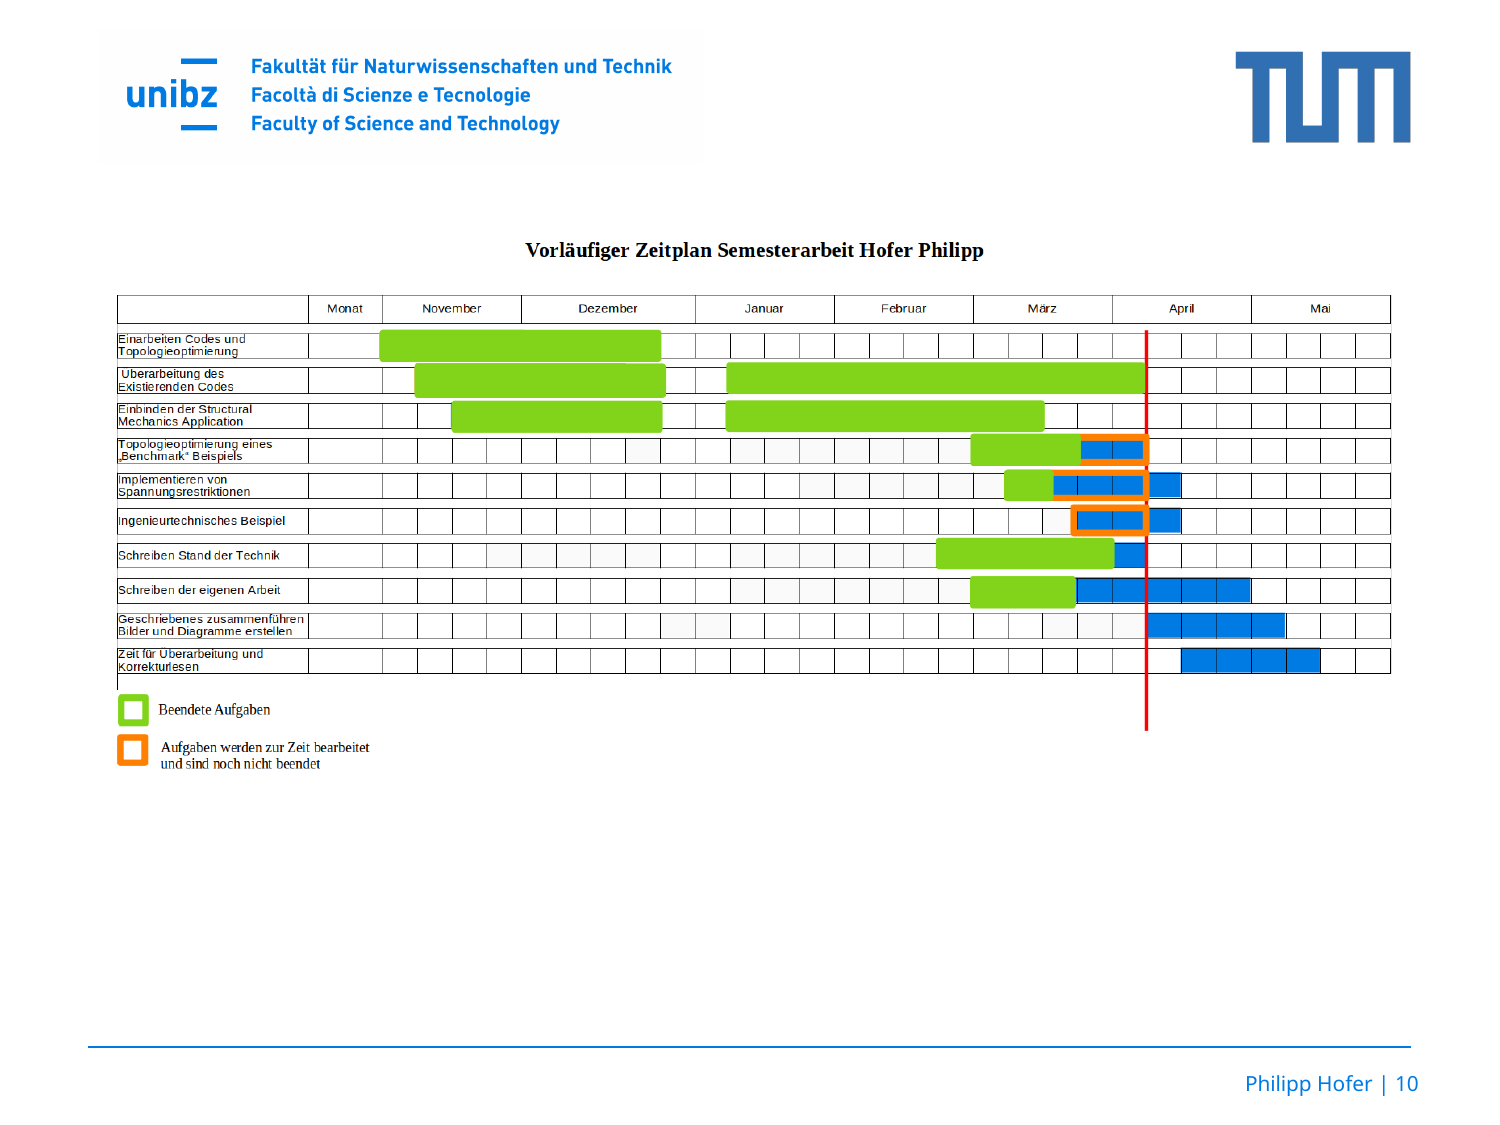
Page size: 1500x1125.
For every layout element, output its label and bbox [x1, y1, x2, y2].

picture [82, 0, 1500, 827]
picture [97, 28, 703, 164]
